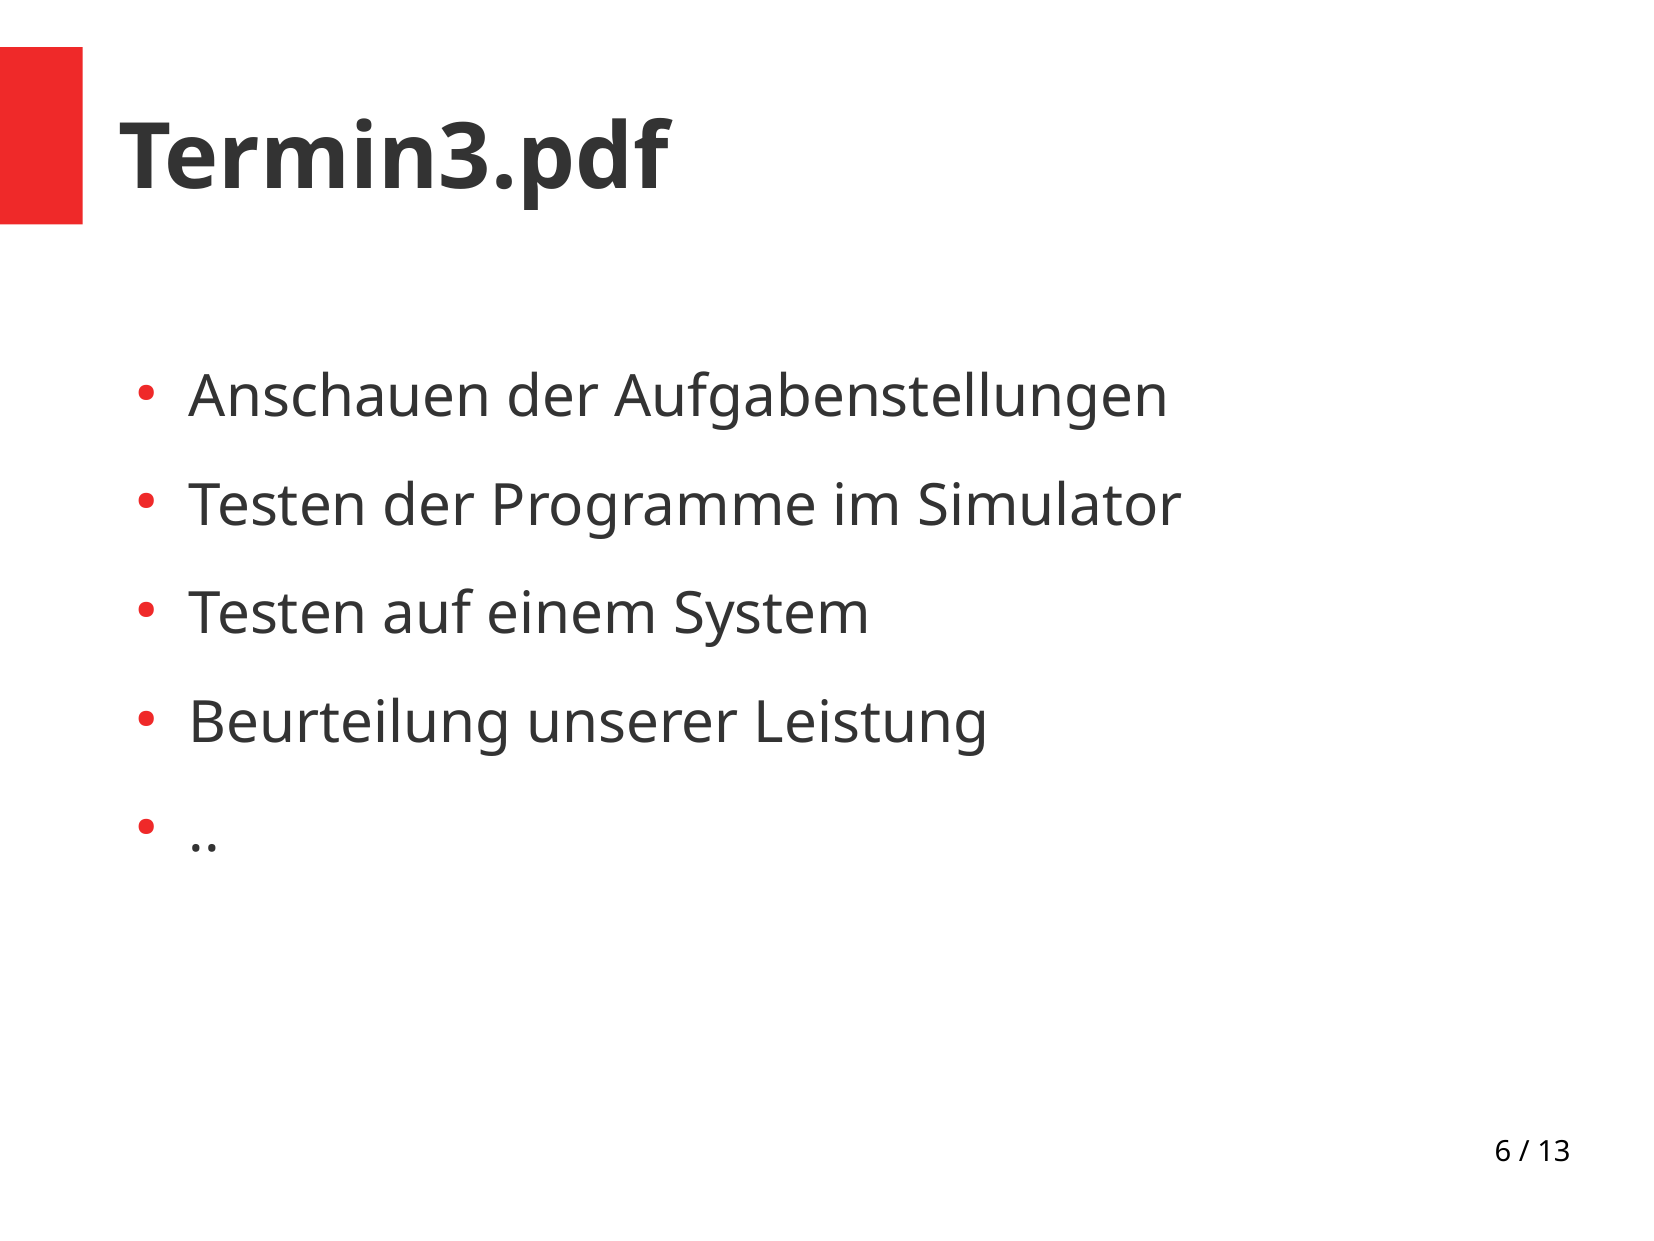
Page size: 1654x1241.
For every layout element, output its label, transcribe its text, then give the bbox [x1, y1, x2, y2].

title Termin3.pdf [118, 45, 1571, 260]
list Anschauen der Aufgabenstellungen Testen der Programme im Simulator Testen auf einem System Beurteilung unserer Leistung .. [118, 354, 1536, 1074]
